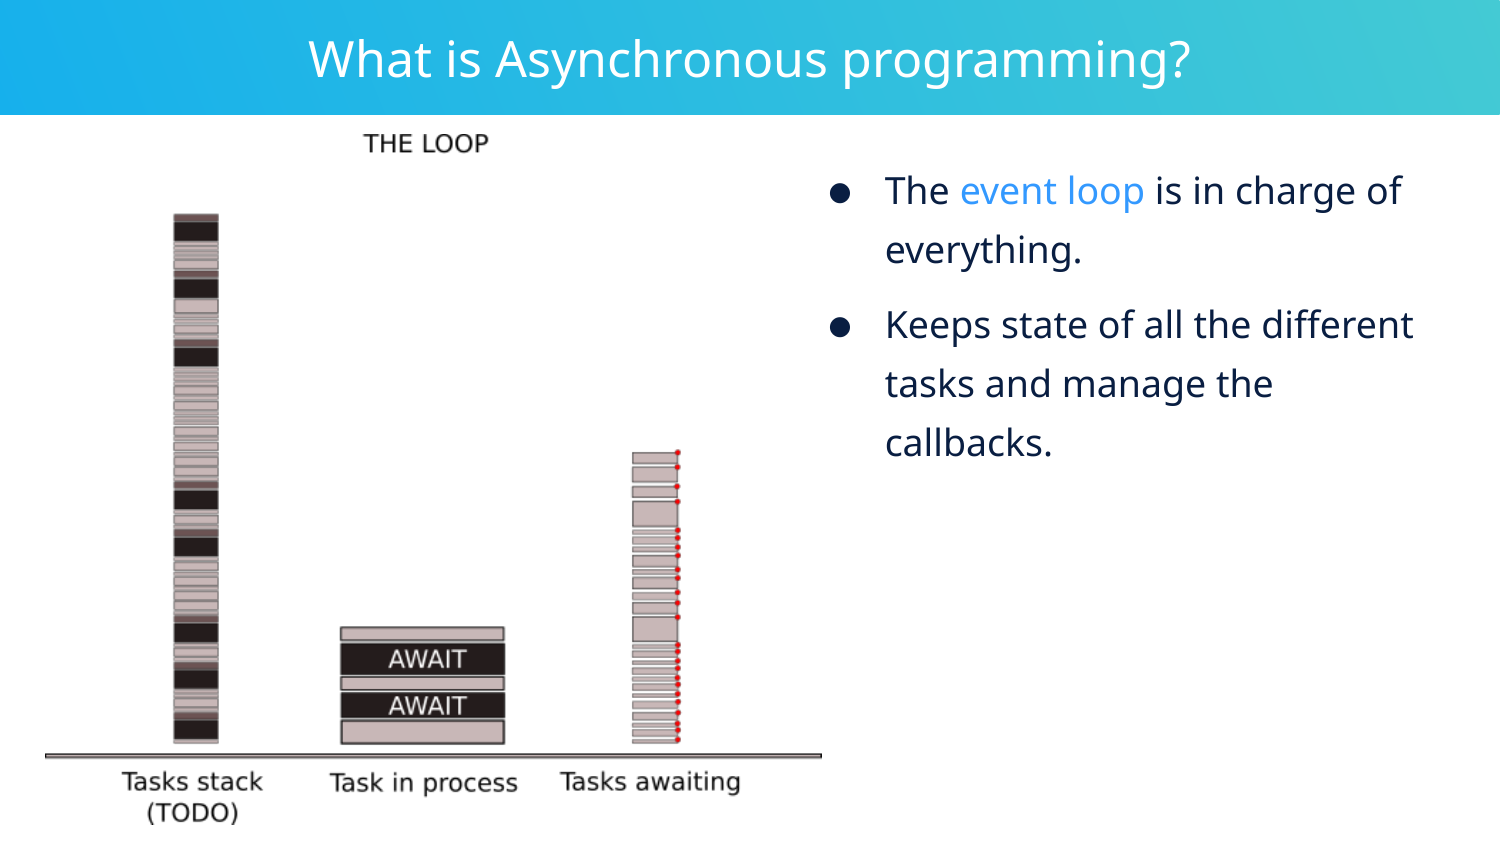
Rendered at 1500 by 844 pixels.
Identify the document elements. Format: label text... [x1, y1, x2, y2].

text_box What is Asynchronous programming? [0, 0, 1500, 115]
text_box The event loop is in charge of everything. Keeps state of all the different tasks and manage the callbacks. [795, 150, 1441, 706]
picture [45, 134, 822, 826]
